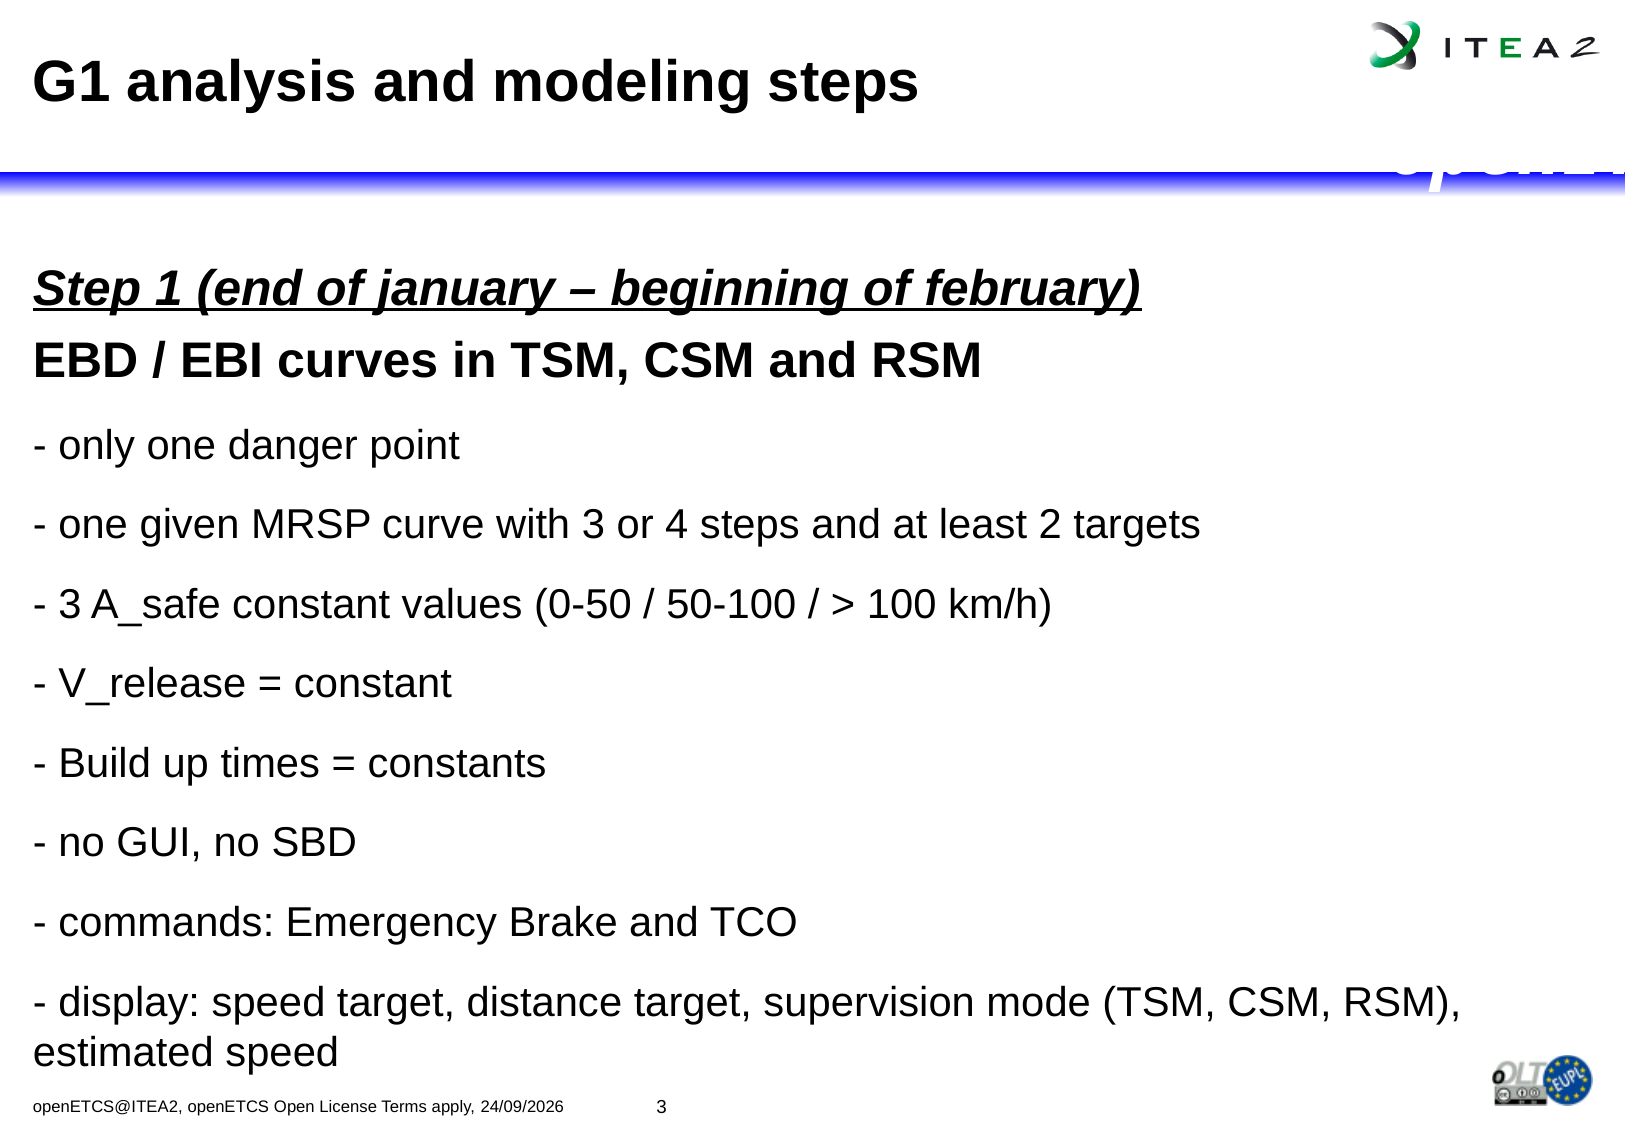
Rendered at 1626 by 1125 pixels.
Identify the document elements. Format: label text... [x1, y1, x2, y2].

picture [1348, 21, 1625, 70]
slide_number <numéro> [656, 1097, 969, 1114]
title G1 analysis and modeling steps [32, 43, 1341, 150]
list Step 1 (end of january – beginning of february) EBD / EBI curves in TSM, CSM and RSM - only one danger point - one given MRSP curve with 3 or 4 steps and at least 2 targets - 3 A_safe constant values (0-50 / 50-100 / > 100 km/h) - V_release = constant - Build up times = constants - no GUI, no SBD - commands: Emergency Brake and TCO - display: speed target, distance target, supervision mode (TSM, CSM, RSM), estimated speed [32, 255, 1593, 1053]
picture [1492, 1055, 1593, 1106]
footer openETCS@ITEA2, openETCS Open License Terms apply, 12/12/2014 [32, 1097, 642, 1114]
